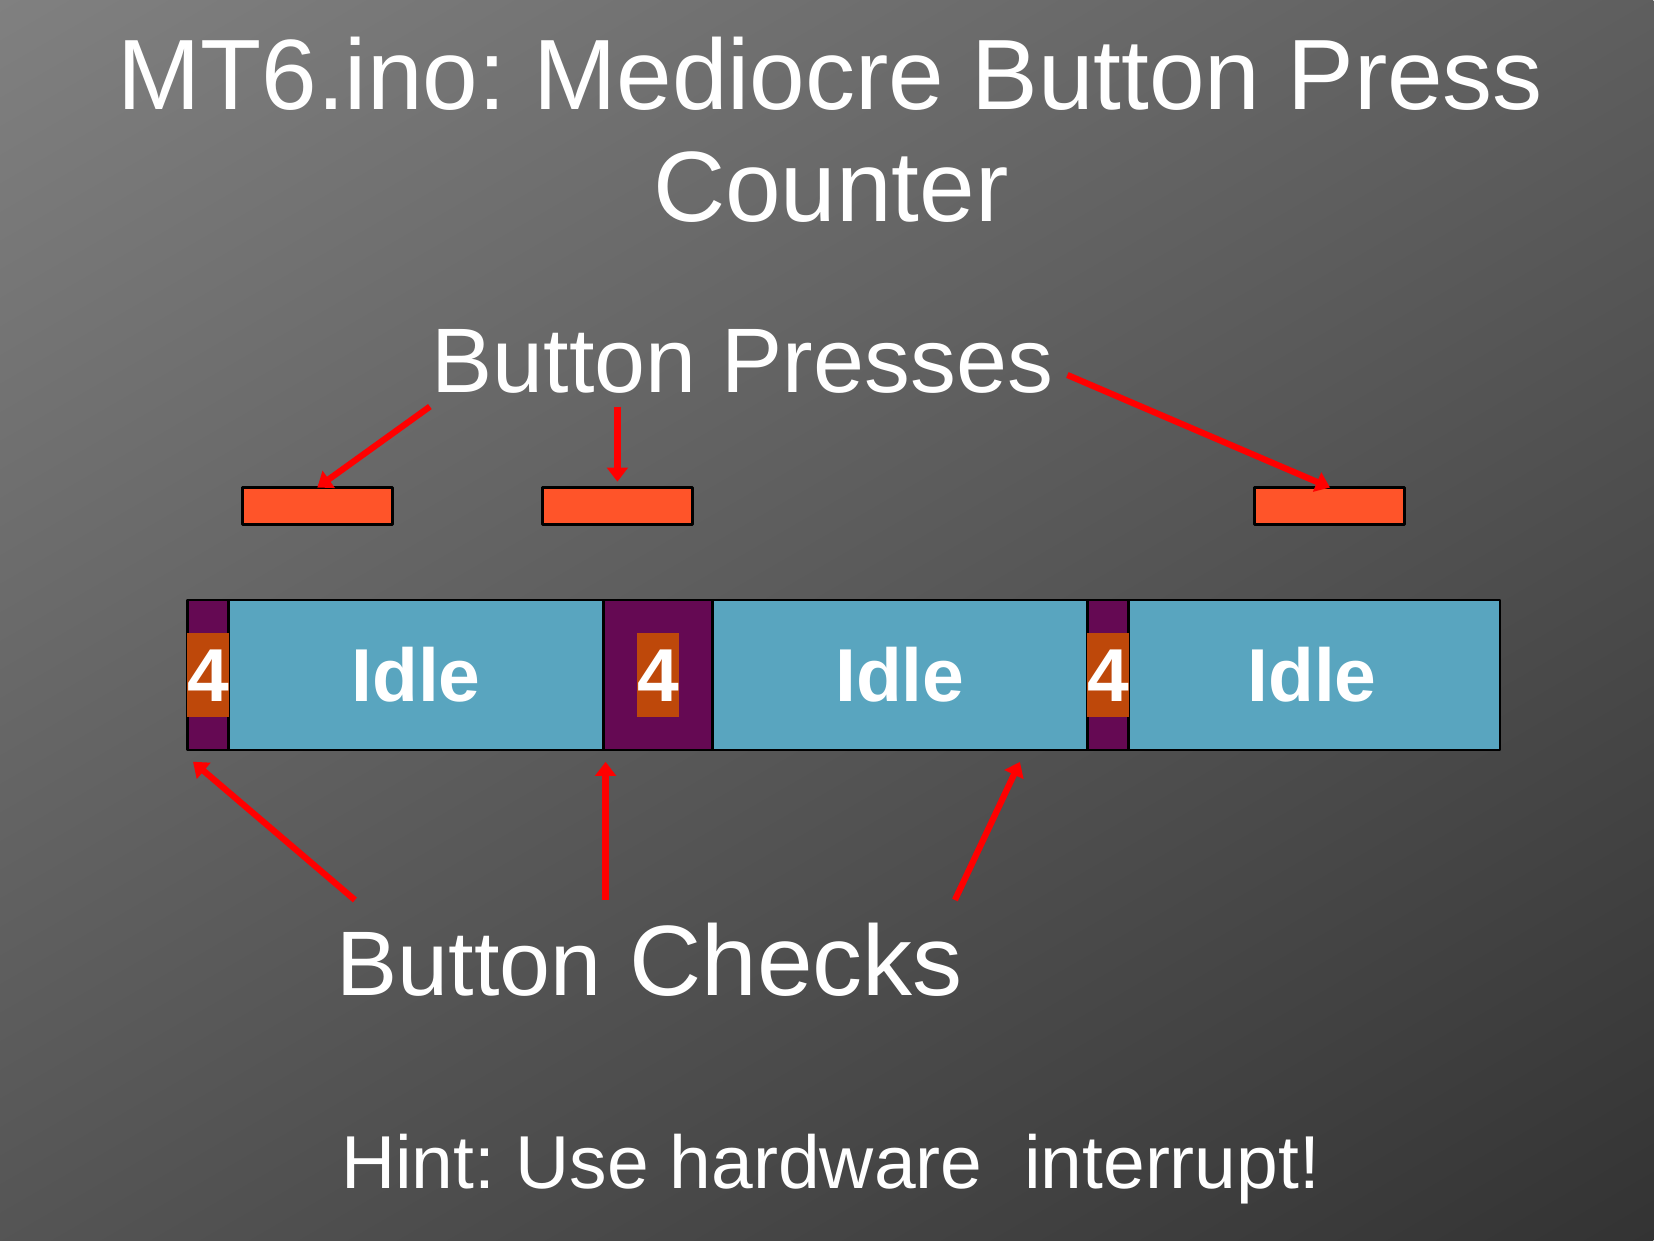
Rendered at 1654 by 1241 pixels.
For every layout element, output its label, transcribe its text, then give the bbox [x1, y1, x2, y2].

title Button Presses [279, 300, 1206, 423]
text_box [242, 487, 393, 525]
text_box 4 [1087, 600, 1129, 633]
text_box 4 [187, 717, 229, 751]
title Hint: Use hardware interrupt! [86, 1113, 1576, 1211]
text_box [542, 487, 693, 525]
text_box Idle [712, 600, 1087, 751]
title MT6.ino: Mediocre Button Press Counter [86, 19, 1576, 243]
text_box [1254, 487, 1405, 525]
text_box Idle [1129, 600, 1501, 751]
text_box 4 [187, 600, 229, 633]
title Button Checks [187, 900, 1113, 1023]
text_box 4 [1087, 717, 1129, 751]
text_box 4 [603, 600, 712, 751]
text_box Idle [229, 600, 603, 751]
